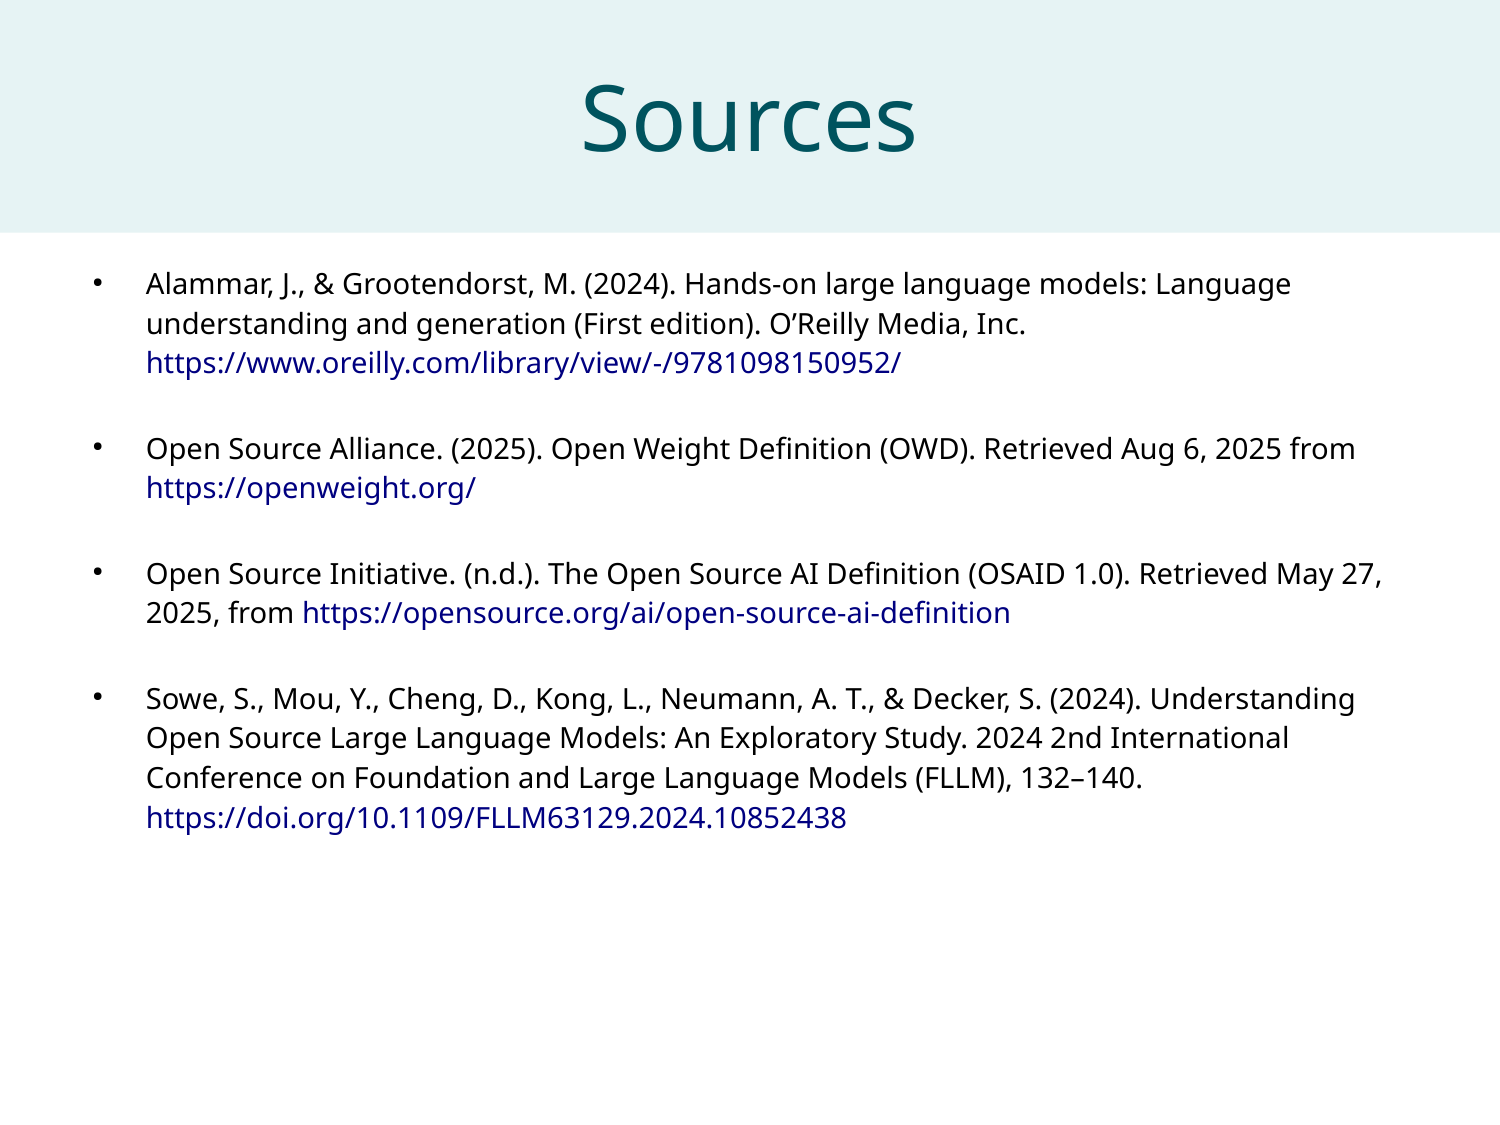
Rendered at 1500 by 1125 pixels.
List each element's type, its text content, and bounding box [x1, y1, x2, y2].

list Alammar, J., & Grootendorst, M. (2024). Hands-on large language models: Language understanding and generation (First edition). O’Reilly Media, Inc. https://www.oreilly.com/library/view/-/9781098150952/ Open Source Alliance. (2025). Open Weight Definition (OWD). Retrieved Aug 6, 2025 from https://openweight.org/ Open Source Initiative. (n.d.). The Open Source AI Definition (OSAID 1.0). Retrieved May 27, 2025, from https://opensource.org/ai/open-source-ai-definition Sowe, S., Mou, Y., Cheng, D., Kong, L., Neumann, A. T., & Decker, S. (2024). Understanding Open Source Large Language Models: An Exploratory Study. 2024 2nd International Conference on Foundation and Large Language Models (FLLM), 132–140. https://doi.org/10.1109/FLLM63129.2024.10852438 [75, 263, 1425, 1063]
title Sources [0, 0, 1500, 233]
